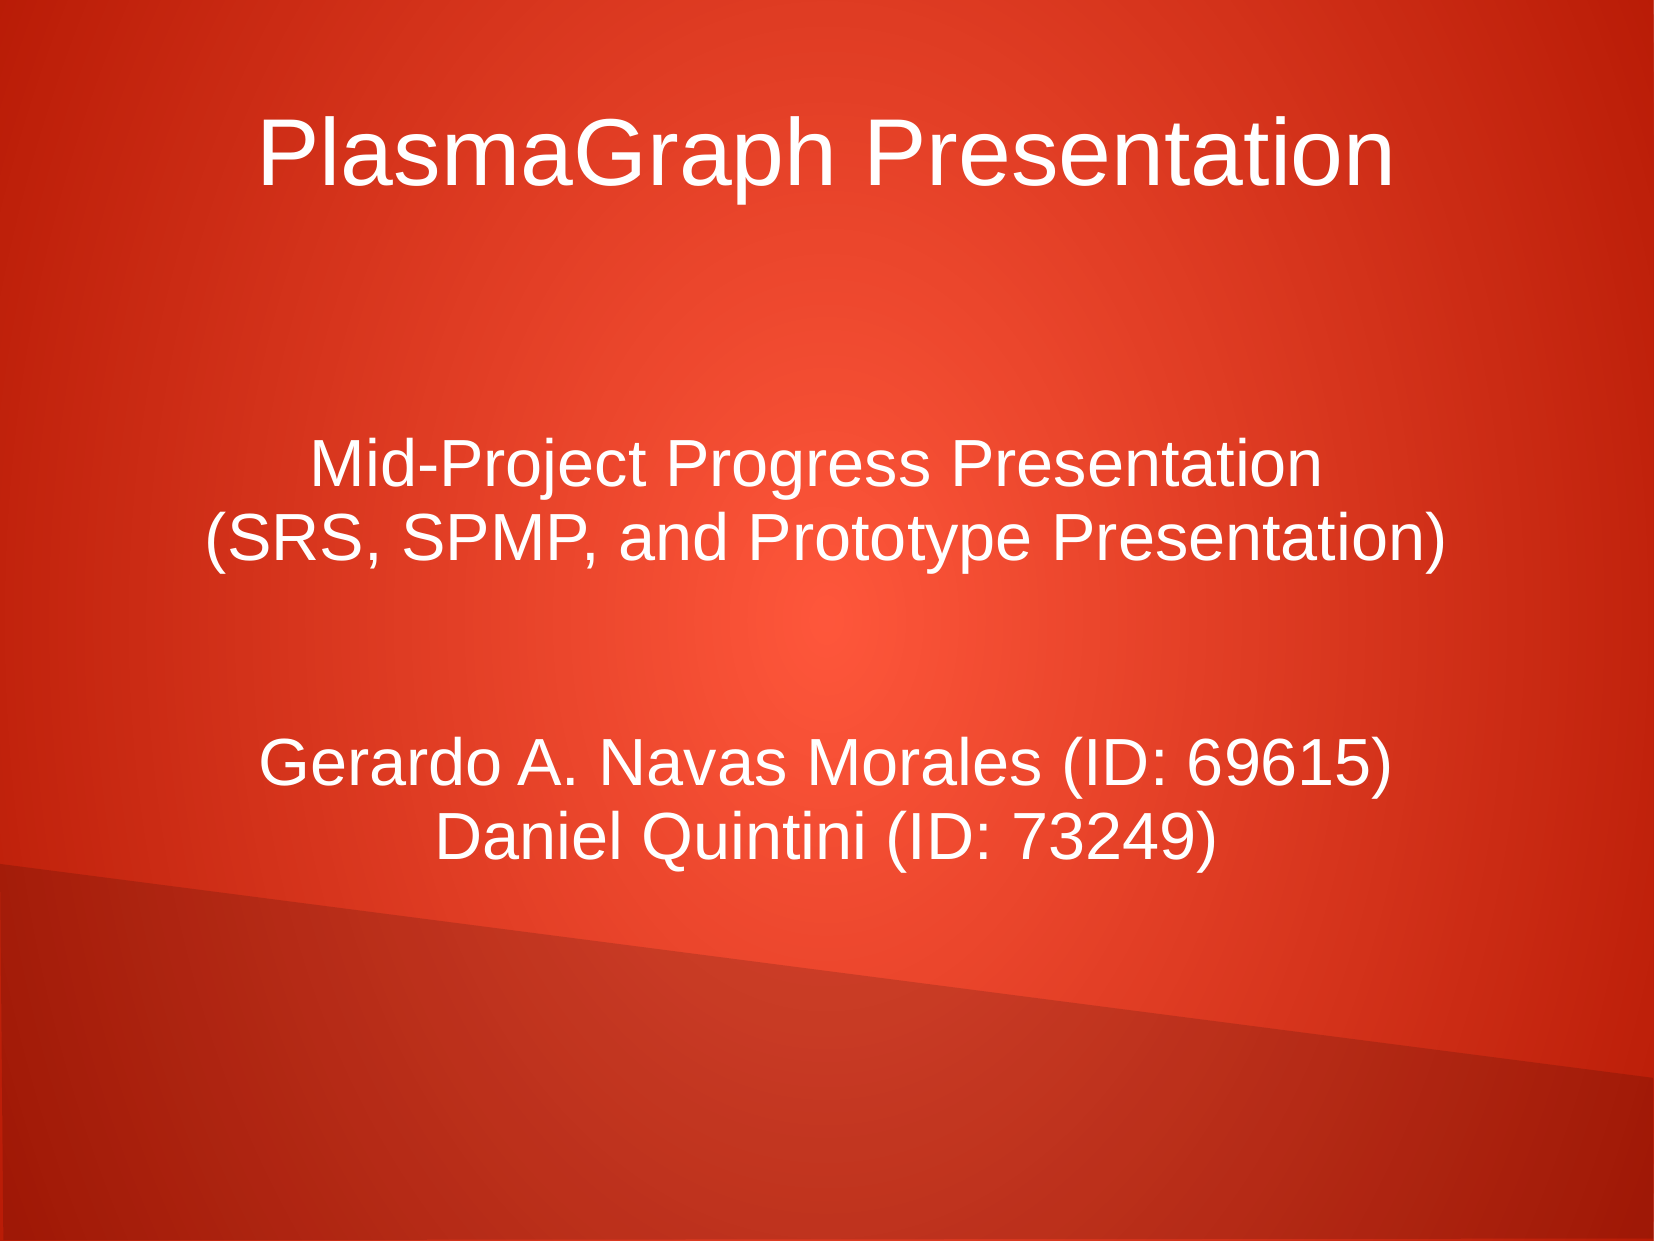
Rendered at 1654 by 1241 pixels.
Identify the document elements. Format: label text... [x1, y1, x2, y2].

title PlasmaGraph Presentation [82, 49, 1571, 257]
subtitle Mid-Project Progress Presentation (SRS, SPMP, and Prototype Presentation) Gerardo A. Navas Morales (ID: 69615) Daniel Quintini (ID: 73249) [82, 290, 1571, 1010]
